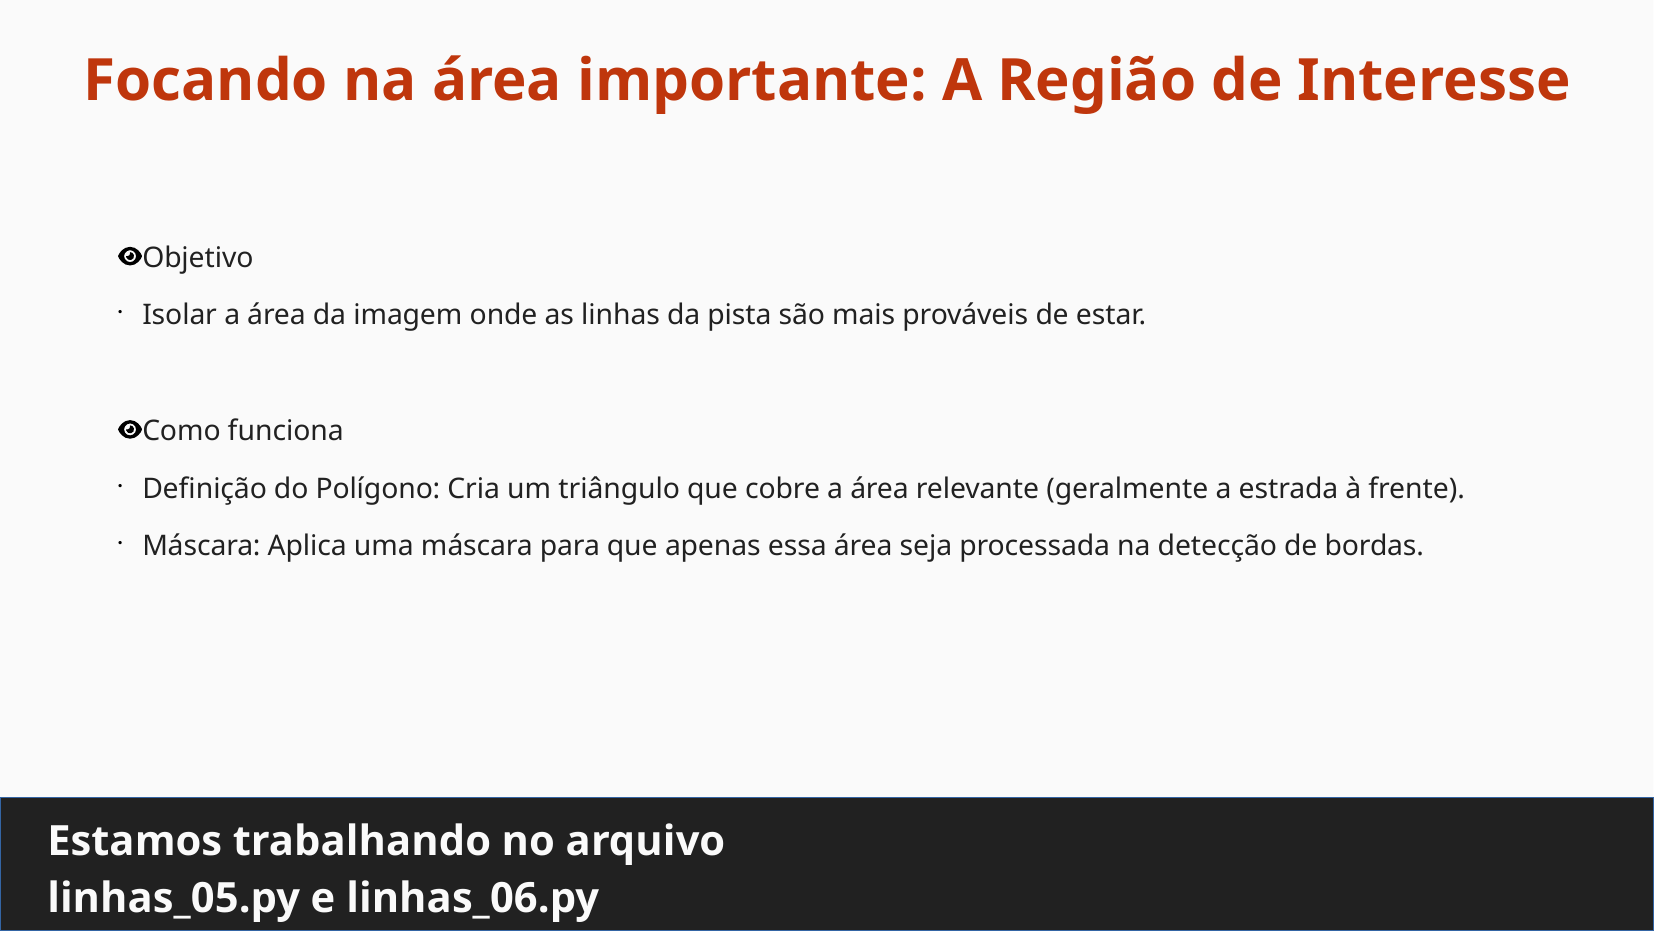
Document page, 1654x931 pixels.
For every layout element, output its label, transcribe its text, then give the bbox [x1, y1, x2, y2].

title Focando na área importante: A Região de Interesse [83, 37, 1572, 119]
title Estamos trabalhando no arquivo linhas_05.py e linhas_06.py [47, 825, 916, 910]
text_box [0, 797, 1654, 931]
subtitle Objetivo Isolar a área da imagem onde as linhas da pista são mais prováveis de estar. Como funciona Definição do Polígono: Cria um triângulo que cobre a área relevante (geralmente a estrada à frente). Máscara: Aplica uma máscara para que apenas essa área seja processada na detecção de bordas. [118, 217, 1536, 650]
